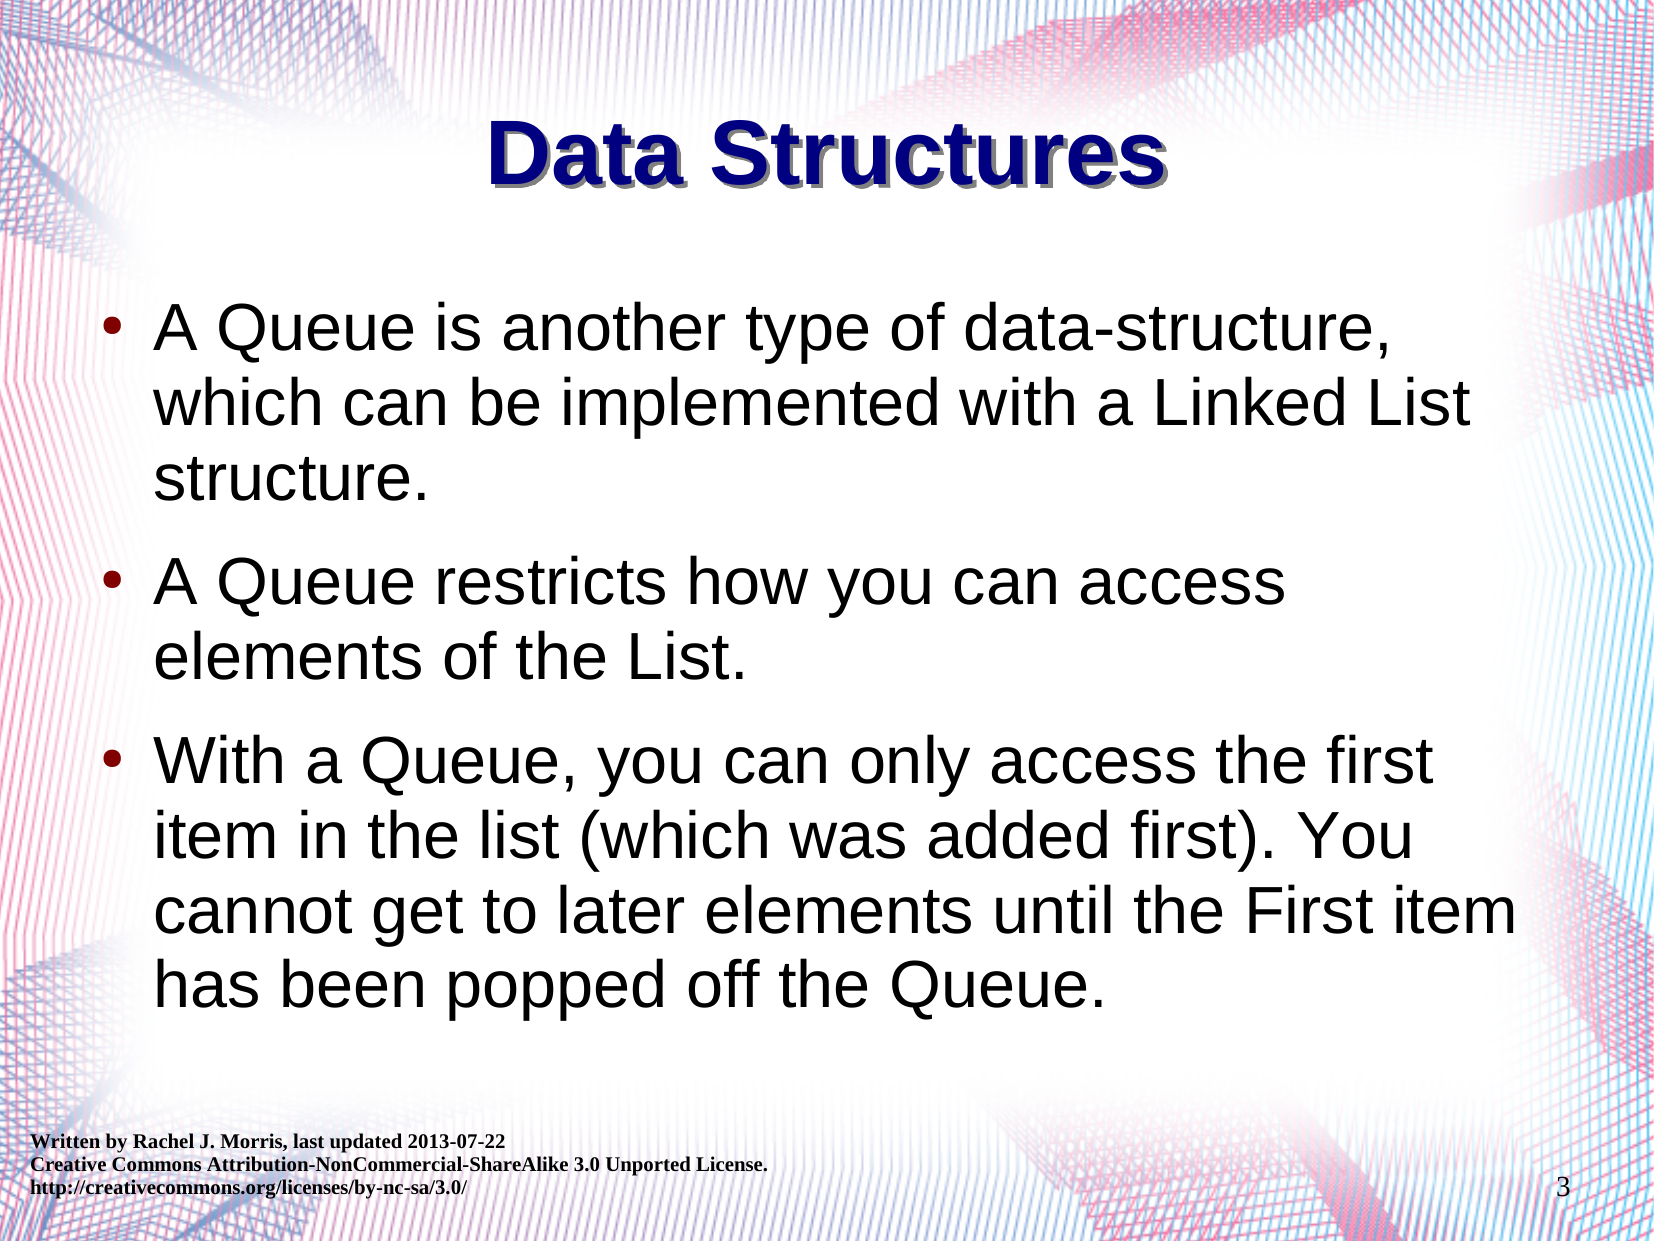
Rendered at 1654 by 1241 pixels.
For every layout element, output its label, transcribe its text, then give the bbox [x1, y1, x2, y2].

list A Queue is another type of data-structure, which can be implemented with a Linked List structure. A Queue restricts how you can access elements of the List. With a Queue, you can only access the first item in the list (which was added first). You cannot get to later elements until the First item has been popped off the Queue. [82, 290, 1571, 1023]
picture [0, 0, 1654, 1241]
title Data Structures [82, 49, 1571, 257]
